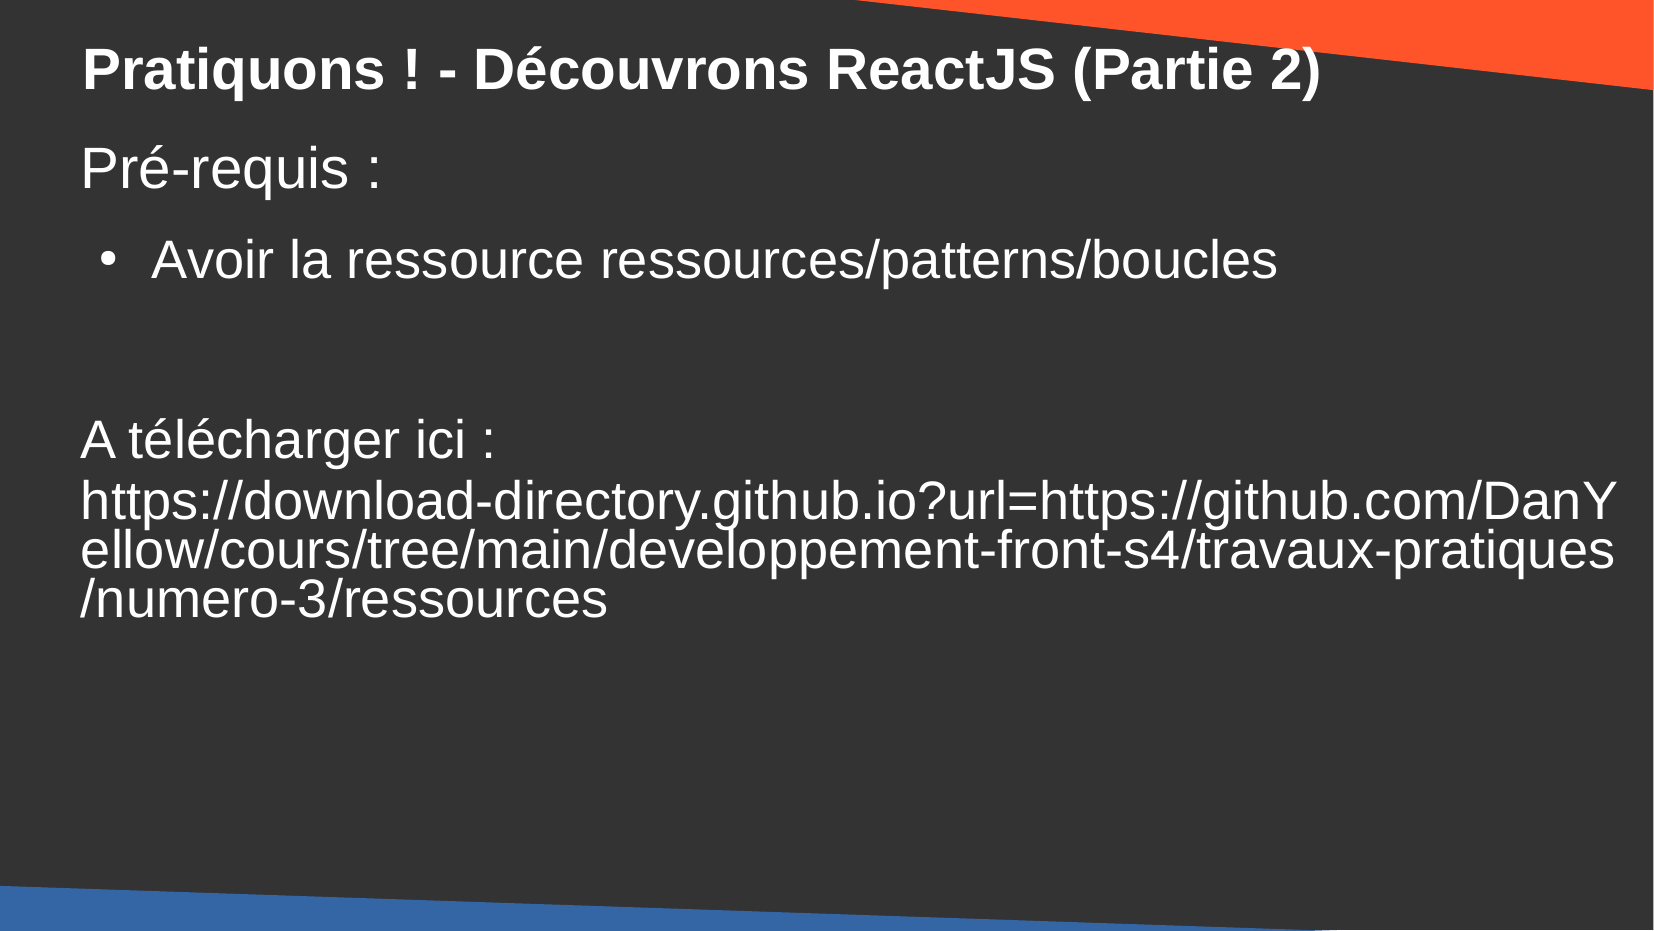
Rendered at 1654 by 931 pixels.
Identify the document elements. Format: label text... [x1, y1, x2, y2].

text_box [0, 885, 1337, 931]
list Pré-requis : Avoir la ressource ressources/patterns/boucles A télécharger ici : https://download-directory.github.io?url=https://github.com/DanYellow/cours/tree/main/developpement-front-s4/travaux-pratiques/numero-3/ressources [80, 135, 1620, 721]
title Pratiquons ! - Découvrons ReactJS (Partie 2) [82, 37, 1571, 114]
text_box [855, 0, 1654, 91]
